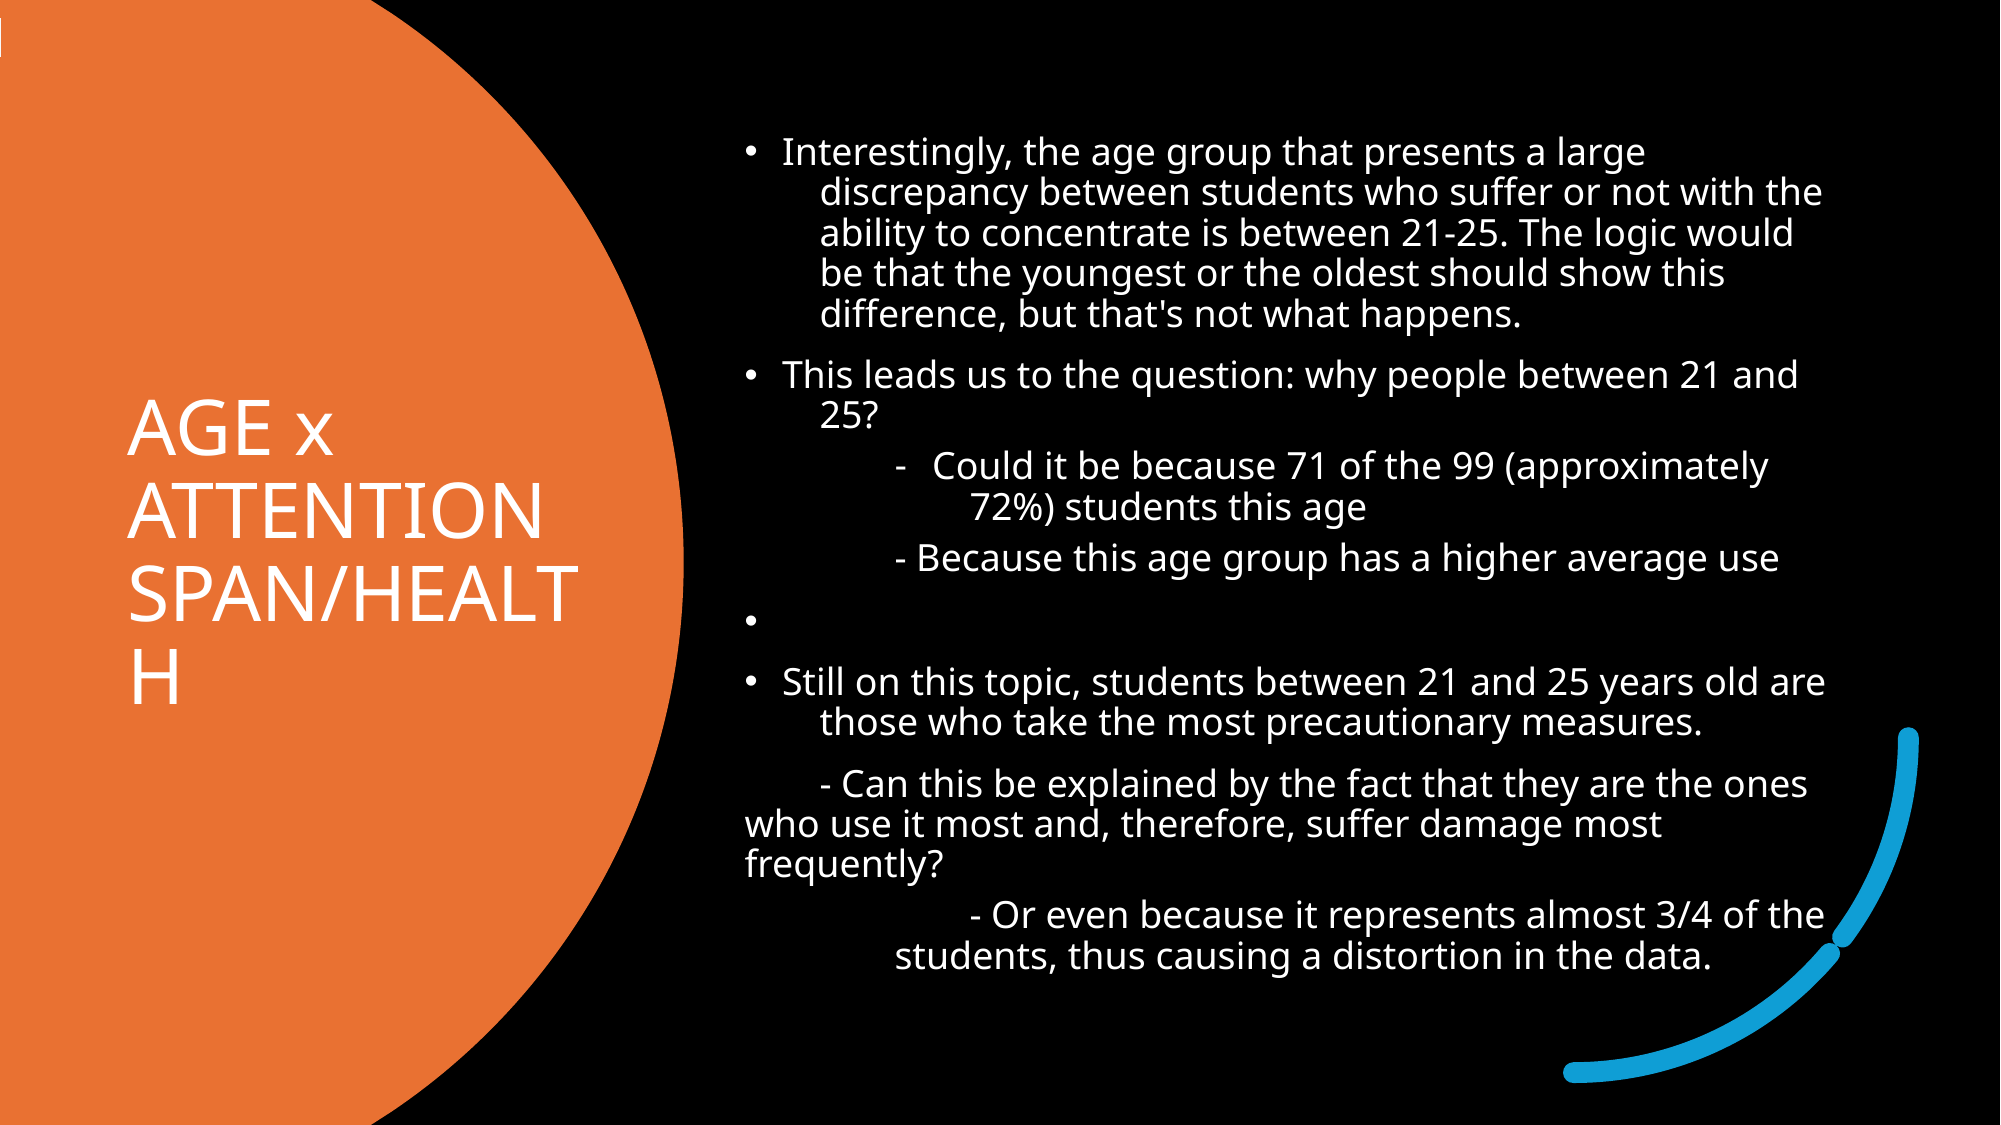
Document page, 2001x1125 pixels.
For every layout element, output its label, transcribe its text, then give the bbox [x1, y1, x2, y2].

title AGE x ATTENTION SPAN/HEALTH [112, 189, 638, 922]
list Interestingly, the age group that presents a large discrepancy between students who suffer or not with the ability to concentrate is between 21-25. The logic would be that the youngest or the oldest should show this difference, but that's not what happens. This leads us to the question: why people between 21 and 25? Could it be because 71 of the 99 (approximately 72%) students this age - Because this age group has a higher average use Still on this topic, students between 21 and 25 years old are those who take the most precautionary measures. - Can this be explained by the fact that they are the ones who use it most and, therefore, suffer damage most frequently? - Or even because it represents almost 3/4 of the students, thus causing a distortion in the data. [729, 97, 1863, 1014]
text_box [0, 0, 2000, 1125]
